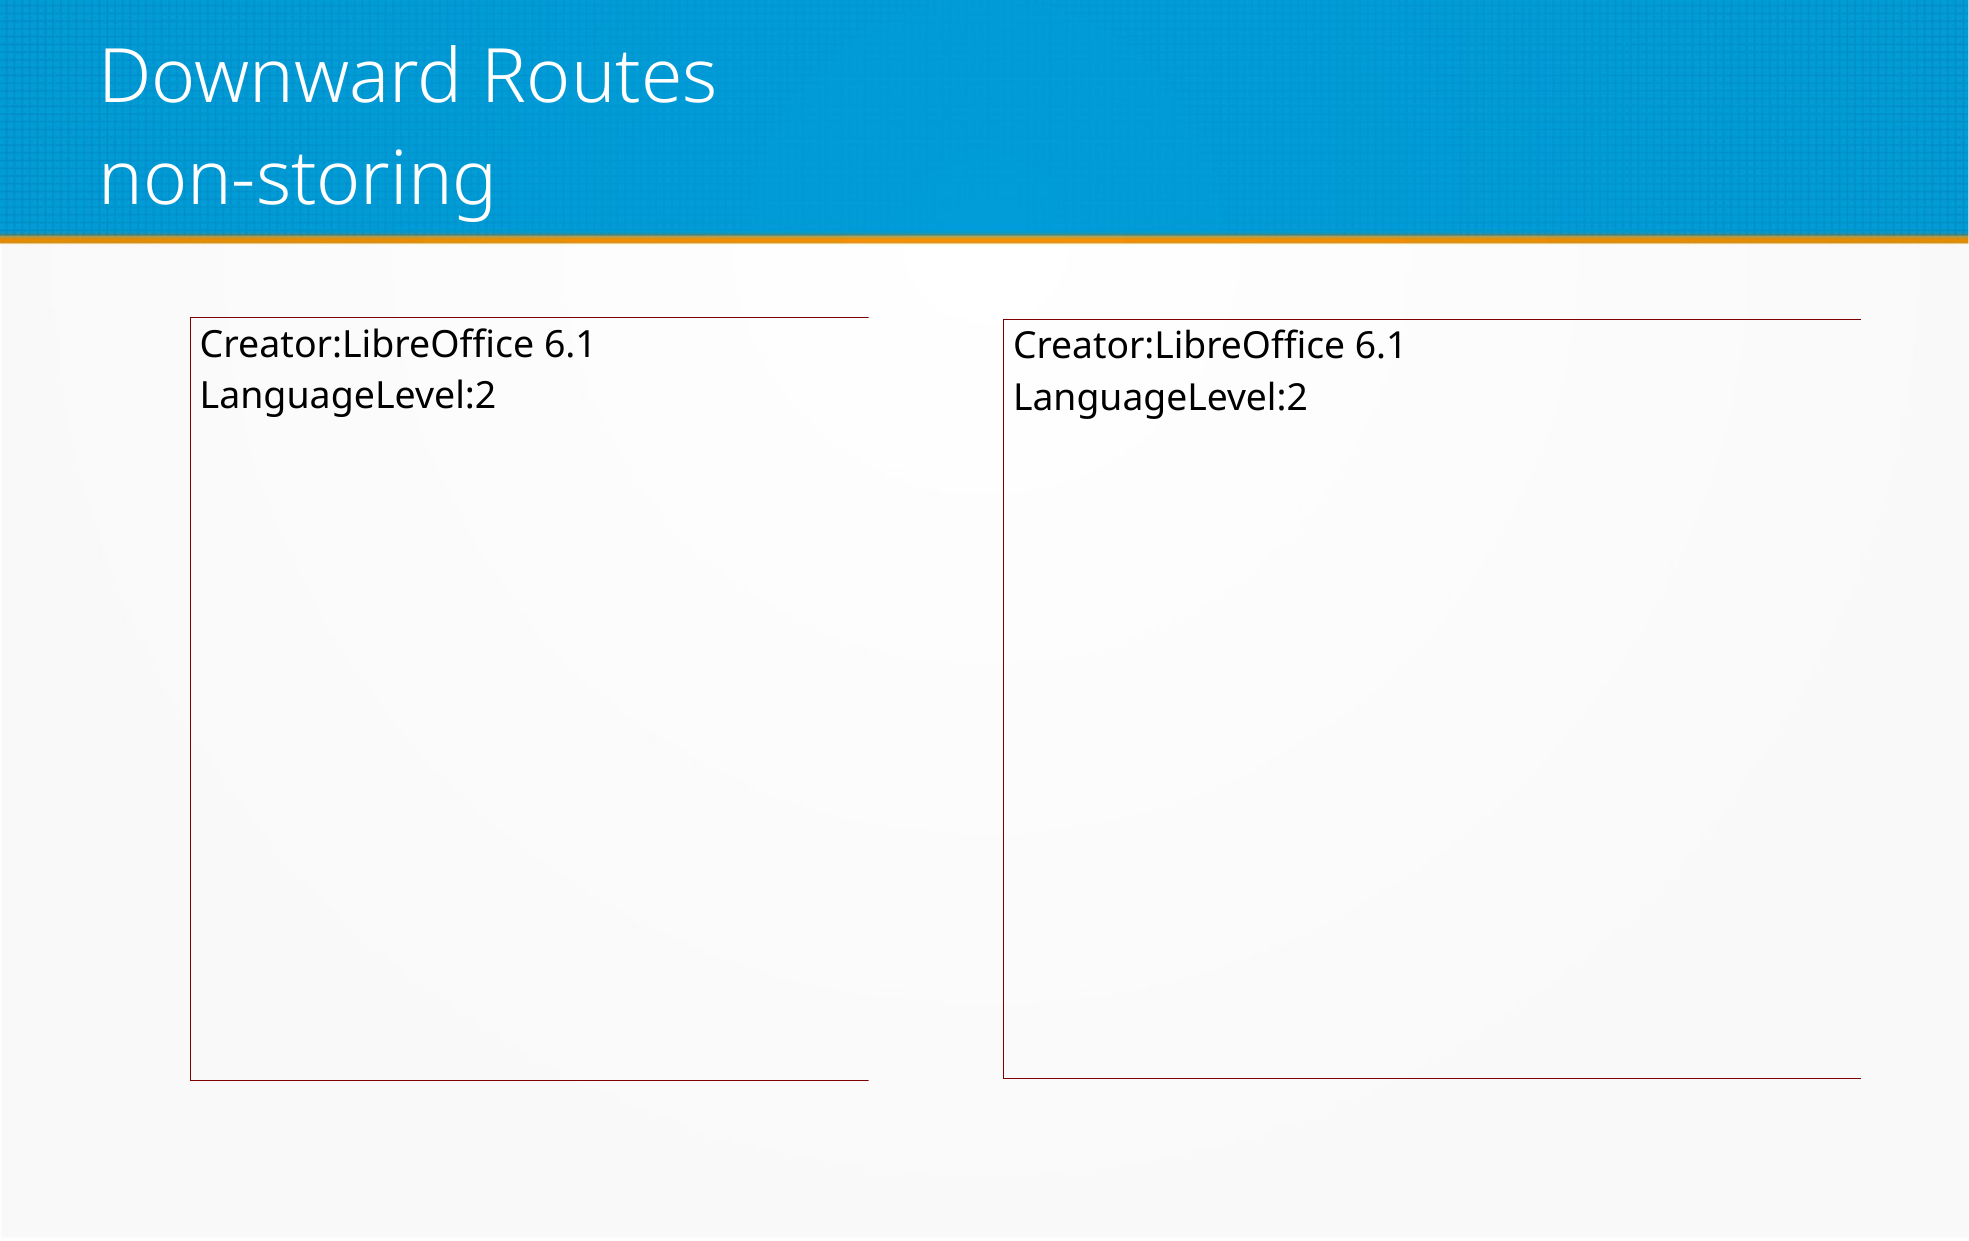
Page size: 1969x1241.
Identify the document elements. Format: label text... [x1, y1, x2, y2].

title Downward Routes non-storing [98, 19, 1870, 227]
picture [0, 233, 1969, 1241]
